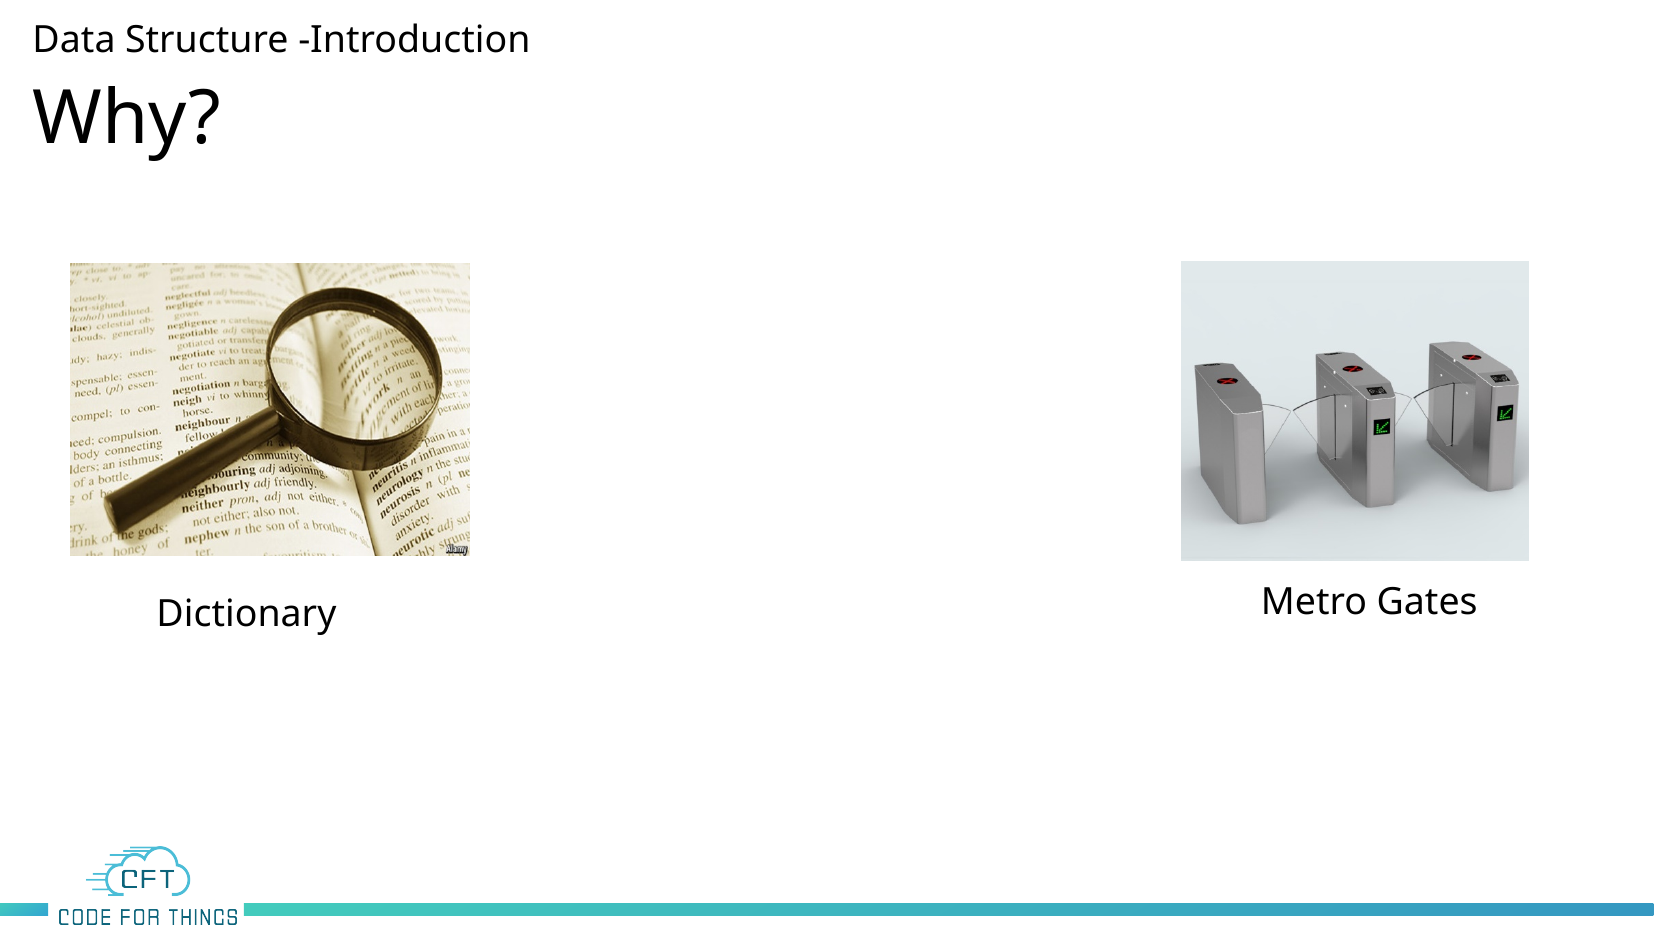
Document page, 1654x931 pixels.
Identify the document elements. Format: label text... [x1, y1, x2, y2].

text_box Dictionary [106, 578, 378, 638]
title Data Structure -Introduction Why? [32, 12, 1184, 166]
picture [1181, 261, 1529, 562]
picture [59, 846, 237, 925]
picture [70, 263, 470, 556]
text_box Metro Gates [1210, 566, 1530, 626]
